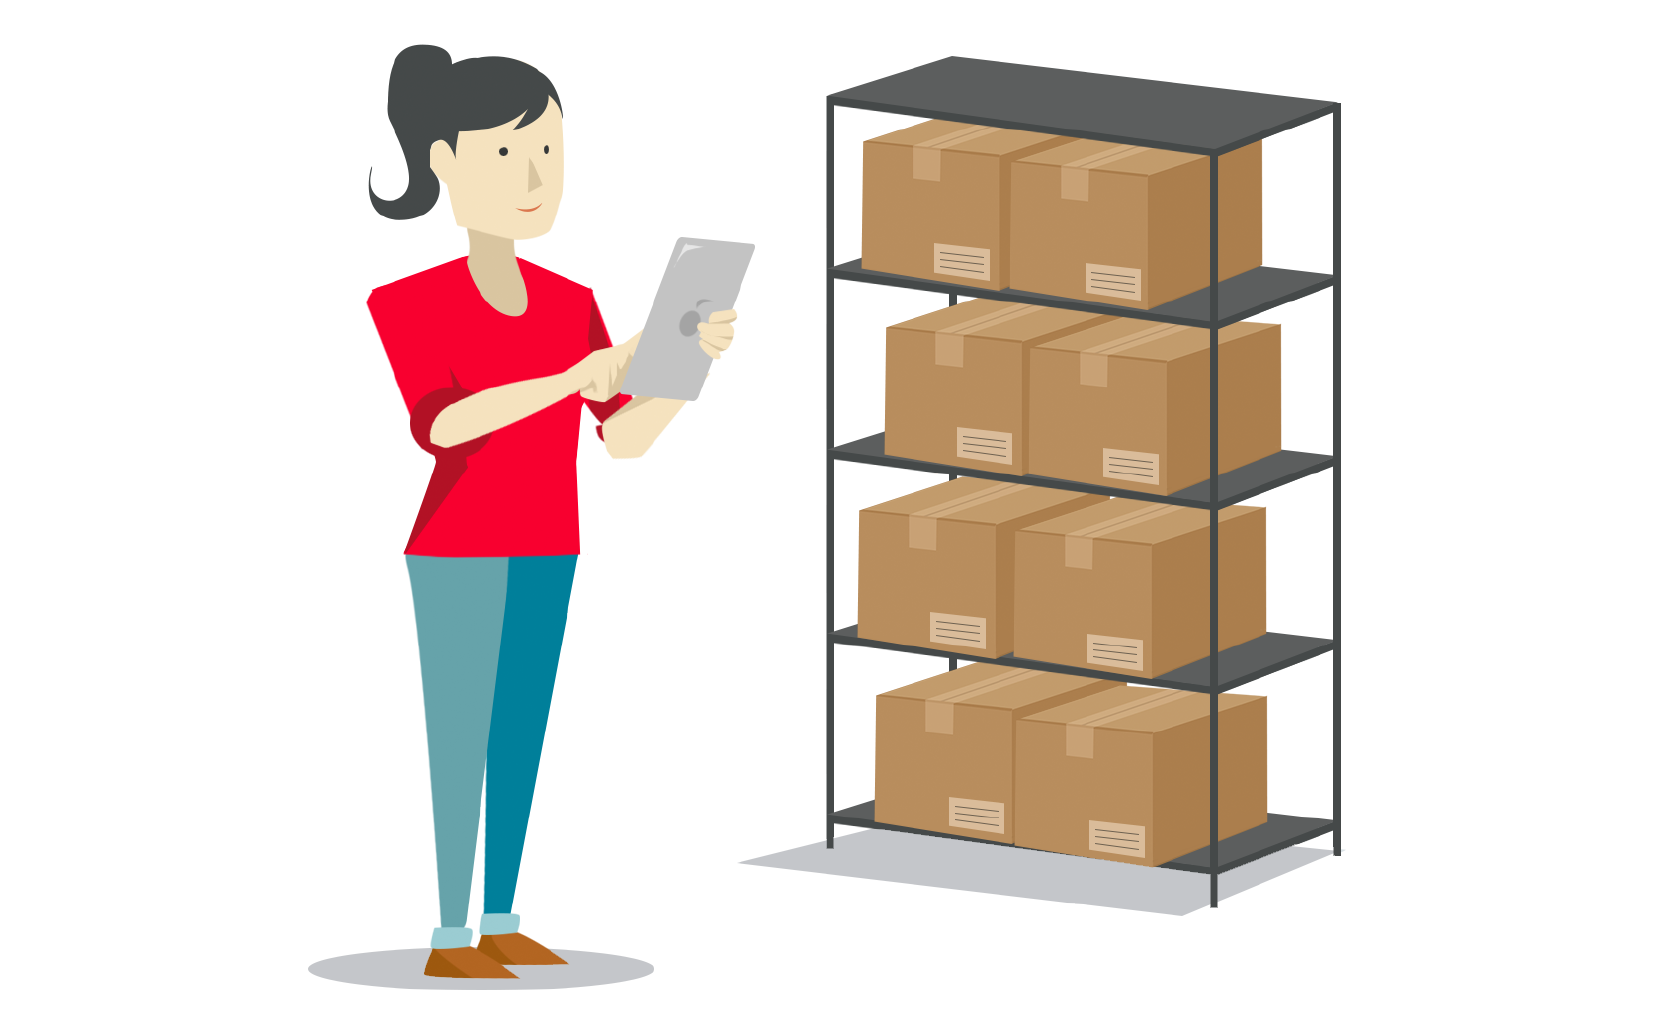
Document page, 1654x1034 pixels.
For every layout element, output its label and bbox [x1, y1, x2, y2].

picture [308, 44, 1346, 990]
